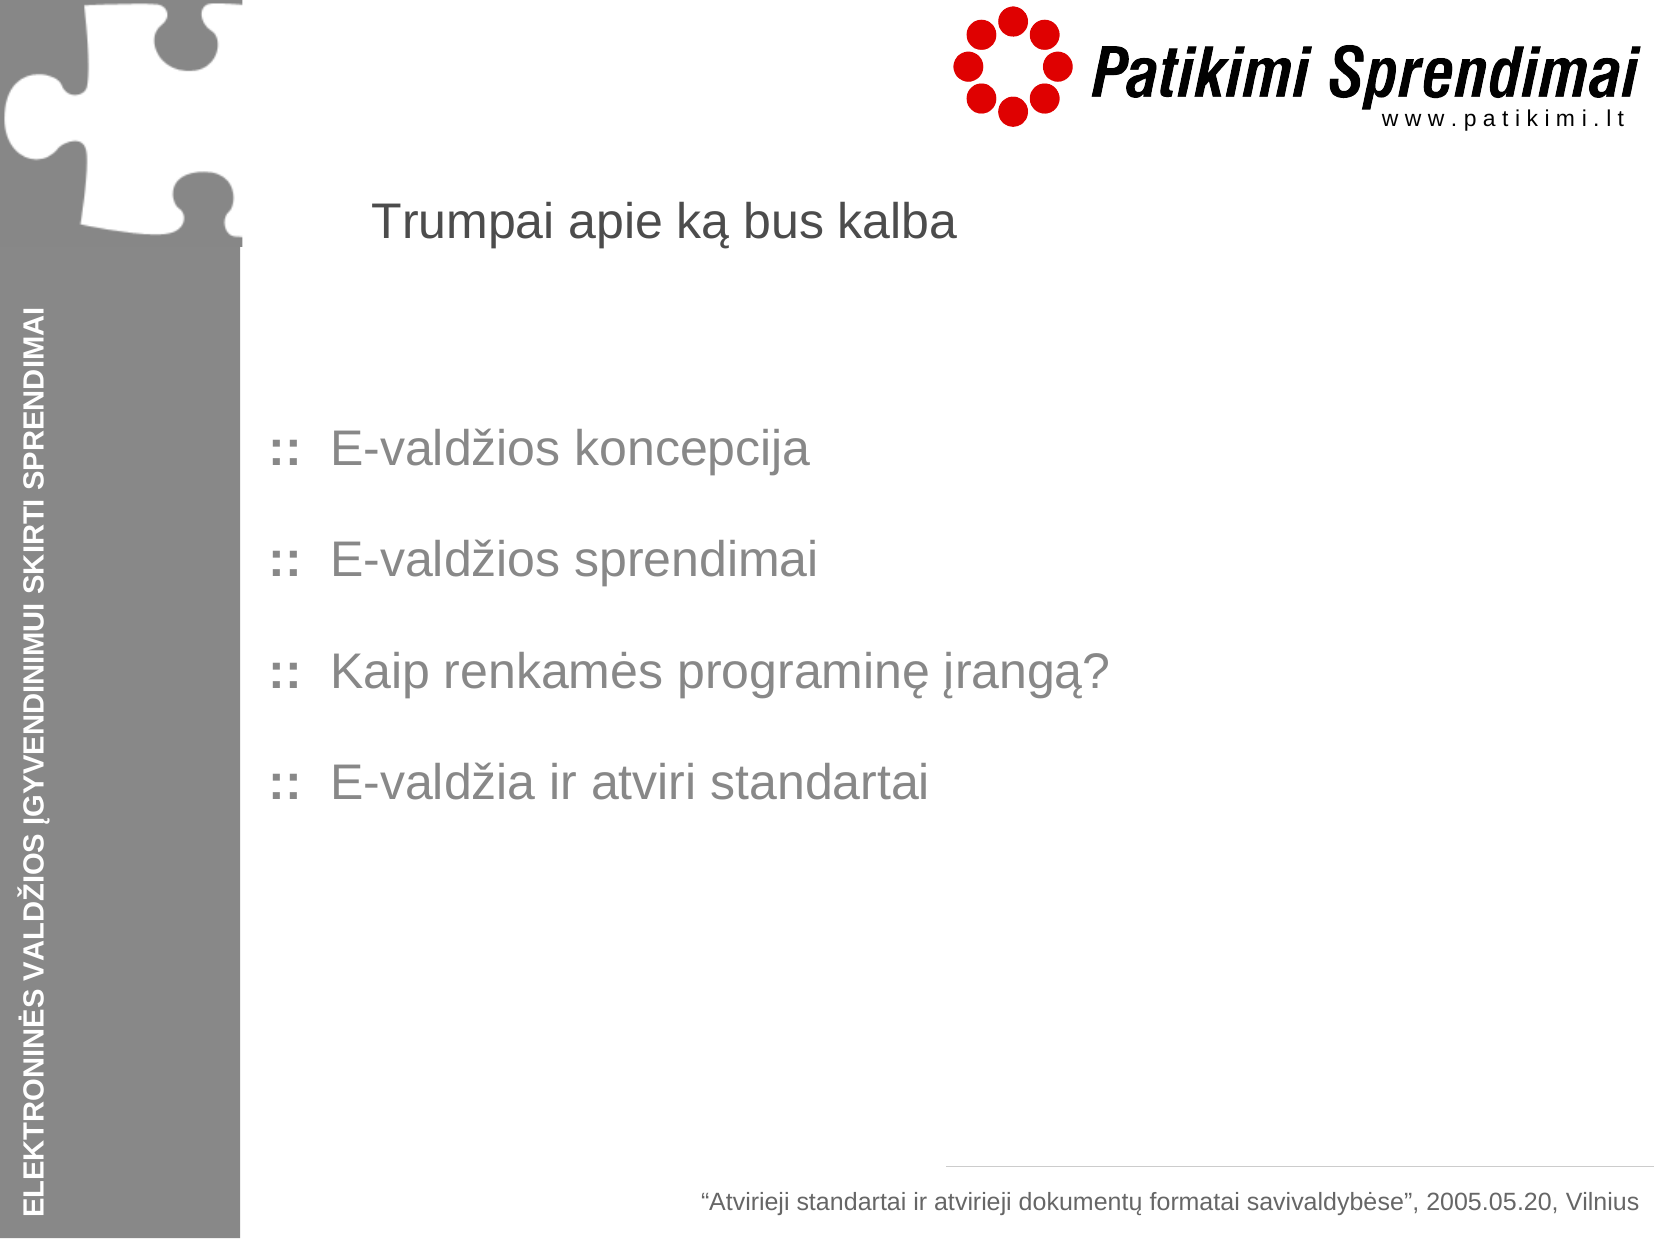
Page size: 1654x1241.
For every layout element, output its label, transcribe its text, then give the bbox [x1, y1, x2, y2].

picture [953, 6, 1641, 127]
text_box :: E-valdžios koncepcija :: E-valdžios sprendimai :: Kaip renkamės programinę įrangą? :: E-valdžia ir atviri standartai [268, 420, 1592, 1134]
text_box Trumpai apie ką bus kalba [371, 193, 1601, 249]
